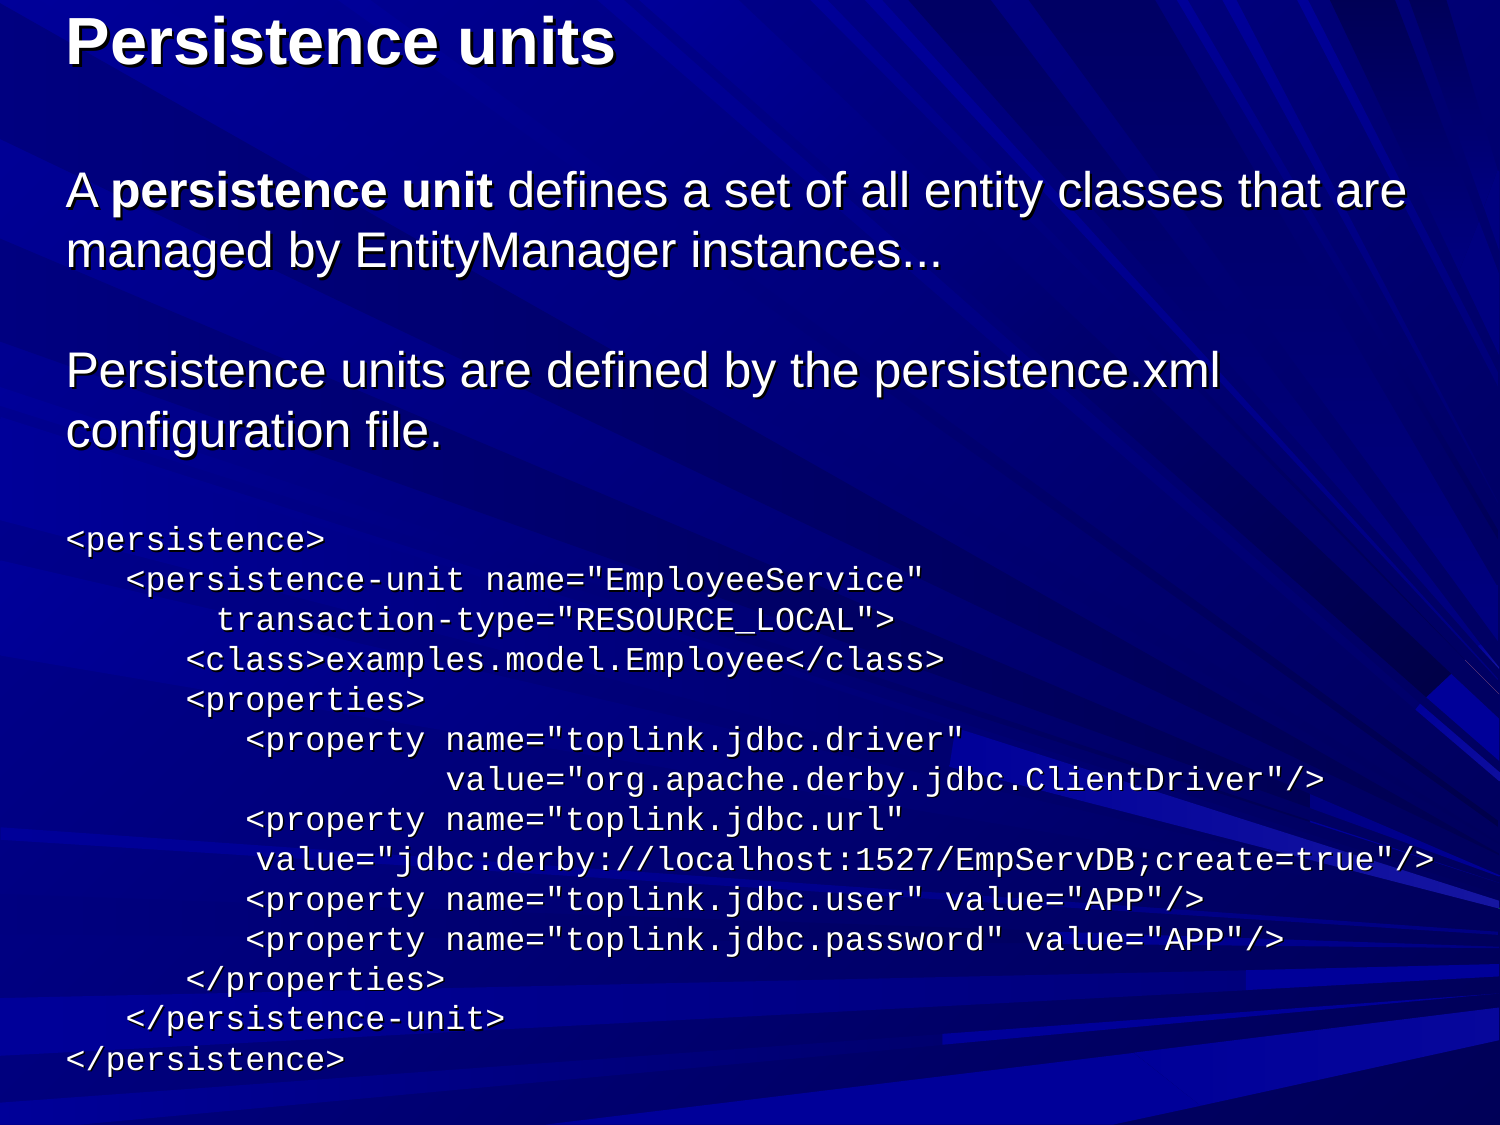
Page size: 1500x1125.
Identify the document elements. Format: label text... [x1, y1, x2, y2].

title Persistence units A persistence unit defines a set of all entity classes that are managed by EntityManager instances... Persistence units are defined by the persistence.xml configuration file. <persistence> <persistence-unit name="EmployeeService" transaction-type="RESOURCE_LOCAL"> <class>examples.model.Employee</class> <properties> <property name="toplink.jdbc.driver" value="org.apache.derby.jdbc.ClientDriver"/> <property name="toplink.jdbc.url" value="jdbc:derby://localhost:1527/EmpServDB;create=true"/> <property name="toplink.jdbc.user" value="APP"/> <property name="toplink.jdbc.password" value="APP"/> </properties> </persistence-unit> </persistence> [50, 0, 1458, 1125]
